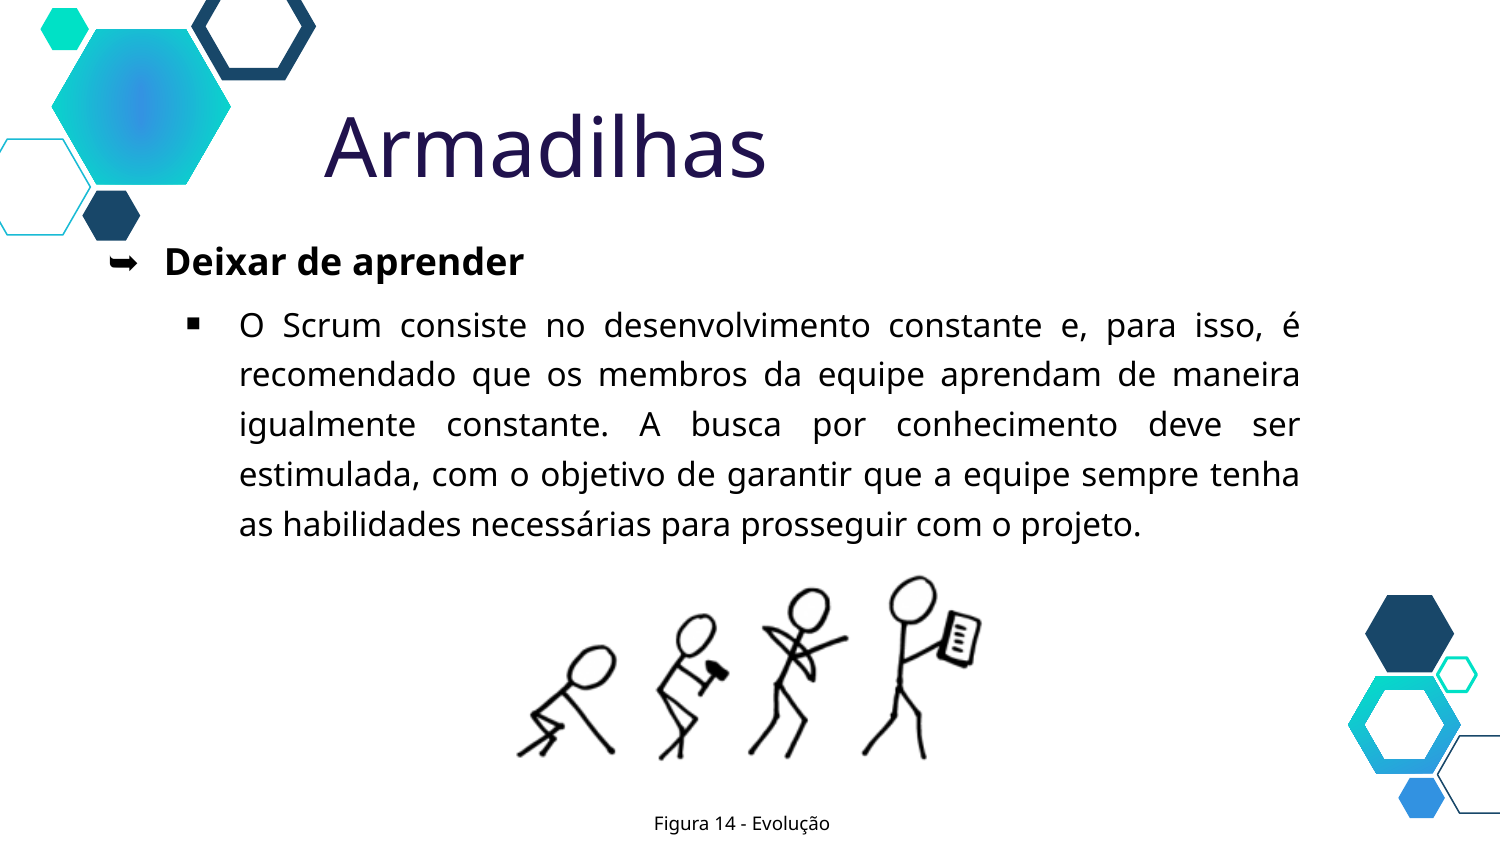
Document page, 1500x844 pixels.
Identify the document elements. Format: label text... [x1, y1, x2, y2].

title Armadilhas [309, 103, 1121, 209]
picture [515, 573, 985, 764]
list Deixar de aprender O Scrum consiste no desenvolvimento constante e, para isso, é recomendado que os membros da equipe aprendam de maneira igualmente constante. A busca por conhecimento deve ser estimulada, com o objetivo de garantir que a equipe sempre tenha as habilidades necessárias para prosseguir com o projeto. [74, 212, 1318, 750]
text_box Figura 14 - Evolução [638, 797, 861, 835]
